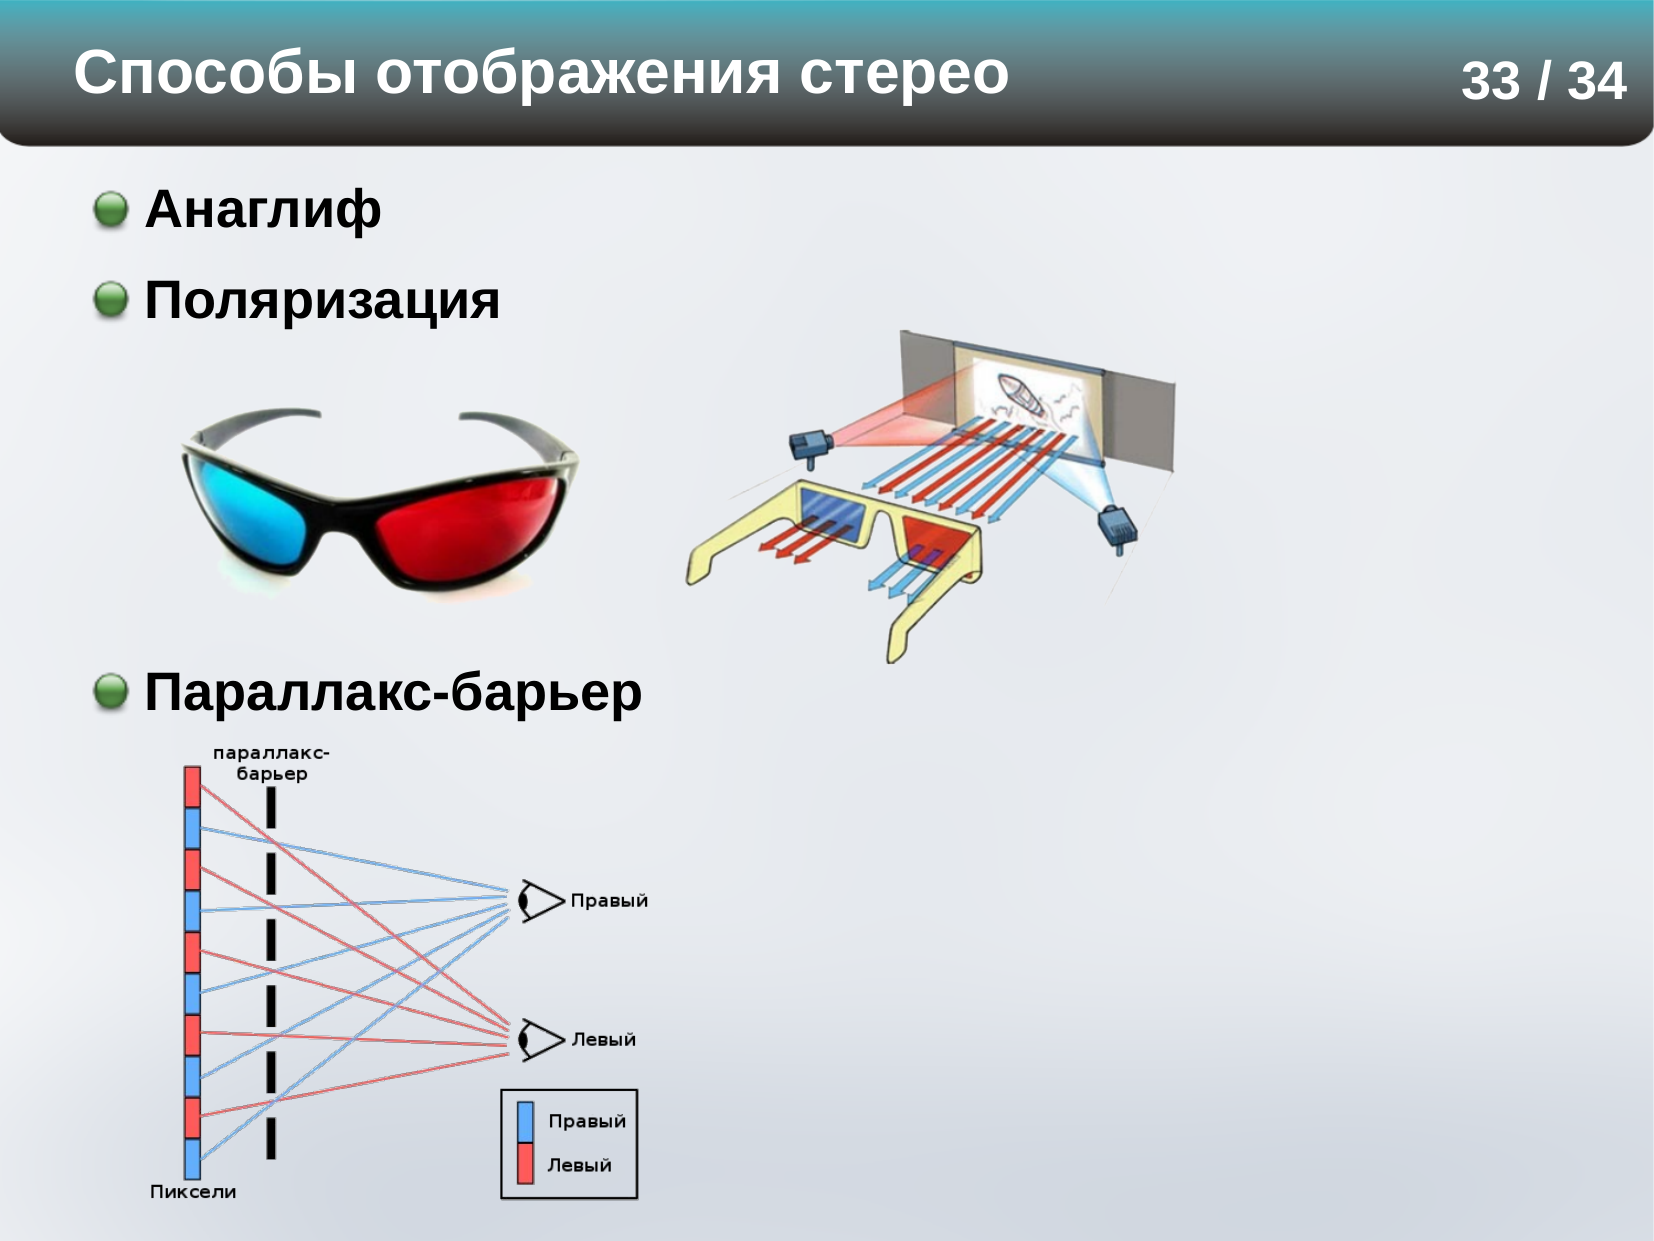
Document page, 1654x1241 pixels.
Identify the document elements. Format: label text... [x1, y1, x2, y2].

text_box Анаглиф Поляризация Параллакс-барьер [70, 171, 1654, 730]
text_box Способы отображения стерео [59, 29, 1359, 115]
picture [160, 318, 1196, 674]
picture [0, 0, 1654, 1241]
text_box <номер> / 34 [1446, 42, 1654, 171]
